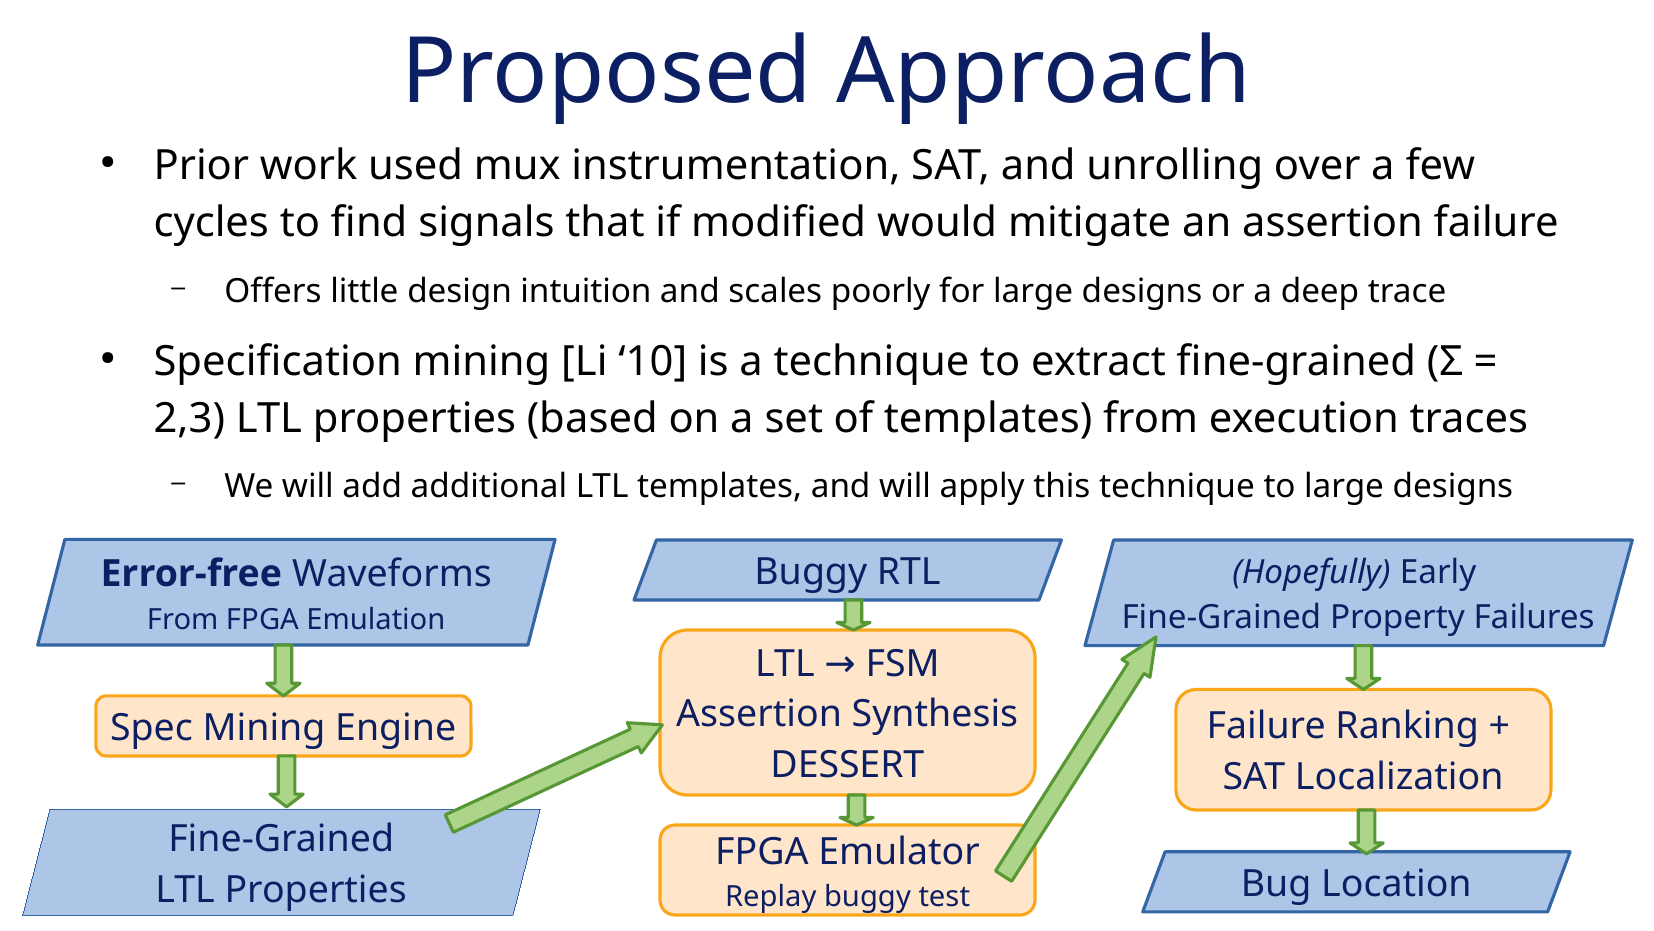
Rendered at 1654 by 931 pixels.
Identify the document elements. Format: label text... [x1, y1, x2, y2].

text_box [1350, 810, 1384, 854]
text_box Bug Location [1142, 851, 1571, 912]
text_box [445, 722, 663, 833]
list Prior work used mux instrumentation, SAT, and unrolling over a few cycles to find signals that if modified would mitigate an assertion failure Offers little design intuition and scales poorly for large designs or a deep trace Specification mining [Li ‘10] is a technique to extract fine-grained (Σ = 2,3) LTL properties (based on a set of templates) from execution traces We will add additional LTL templates, and will apply this technique to large designs [82, 135, 1571, 675]
text_box [840, 795, 874, 826]
text_box [266, 645, 301, 696]
title Proposed Approach [82, 0, 1571, 135]
text_box Buggy RTL [634, 540, 1062, 601]
text_box Fine-Grained LTL Properties [22, 809, 541, 916]
text_box [995, 636, 1157, 882]
text_box [836, 600, 871, 631]
text_box [1346, 645, 1381, 690]
text_box FPGA Emulator Replay buggy test [660, 825, 1036, 916]
text_box LTL → FSM Assertion Synthesis DESSERT [660, 630, 1036, 796]
text_box Error-free Waveforms From FPGA Emulation [37, 539, 556, 646]
text_box Failure Ranking + SAT Localization [1175, 689, 1551, 811]
text_box [270, 755, 304, 807]
text_box (Hopefully) Early Fine-Grained Property Failures [1084, 540, 1633, 646]
text_box Spec Mining Engine [95, 695, 471, 756]
